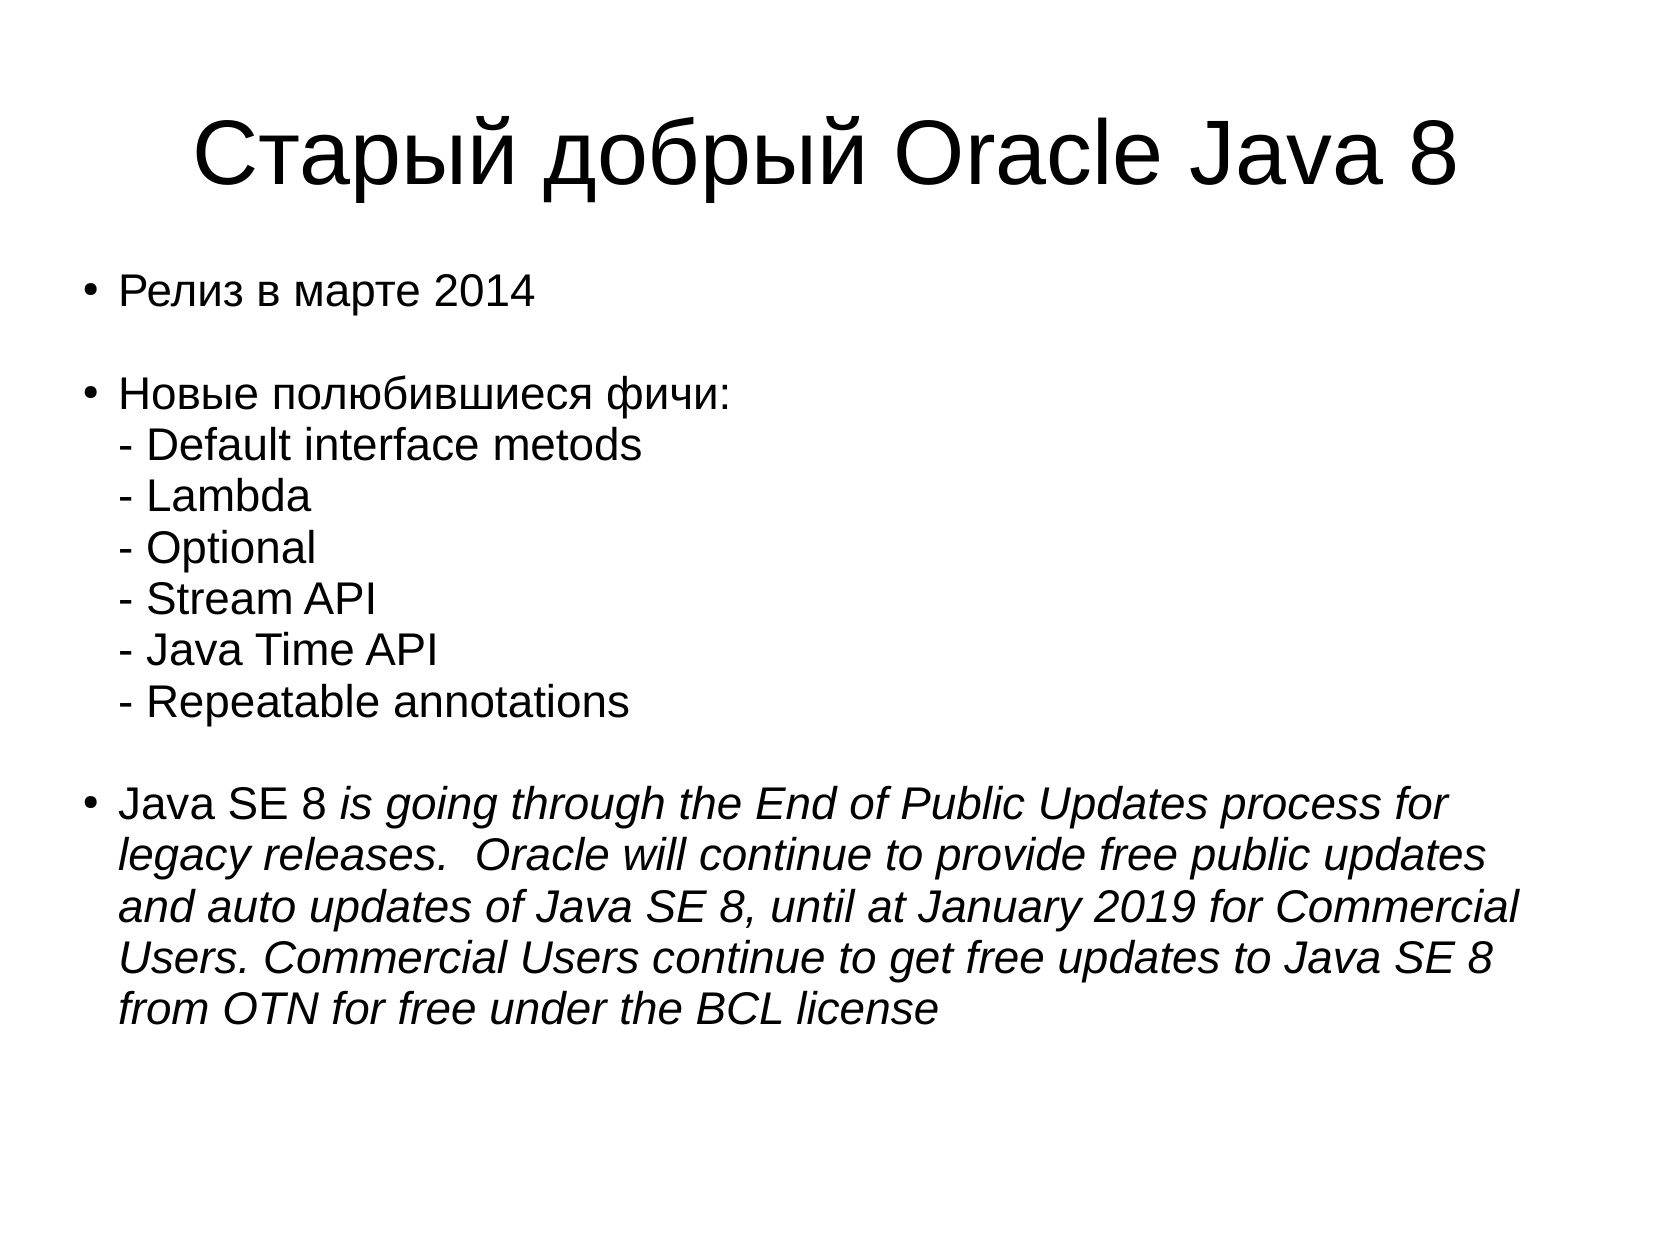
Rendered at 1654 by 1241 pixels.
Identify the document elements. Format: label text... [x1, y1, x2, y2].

title Старый добрый Oracle Java 8 [82, 49, 1571, 257]
subtitle Релиз в марте 2014 Новые полюбившиеся фичи: - Default interface metods - Lambda - Optional - Stream API - Java Time API - Repeatable annotations Java SE 8 is going through the End of Public Updates process for legacy releases. Oracle will continue to provide free public updates and auto updates of Java SE 8, until at January 2019 for Commercial Users. Commercial Users continue to get free updates to Java SE 8 from OTN for free under the BCL license [82, 265, 1571, 1035]
